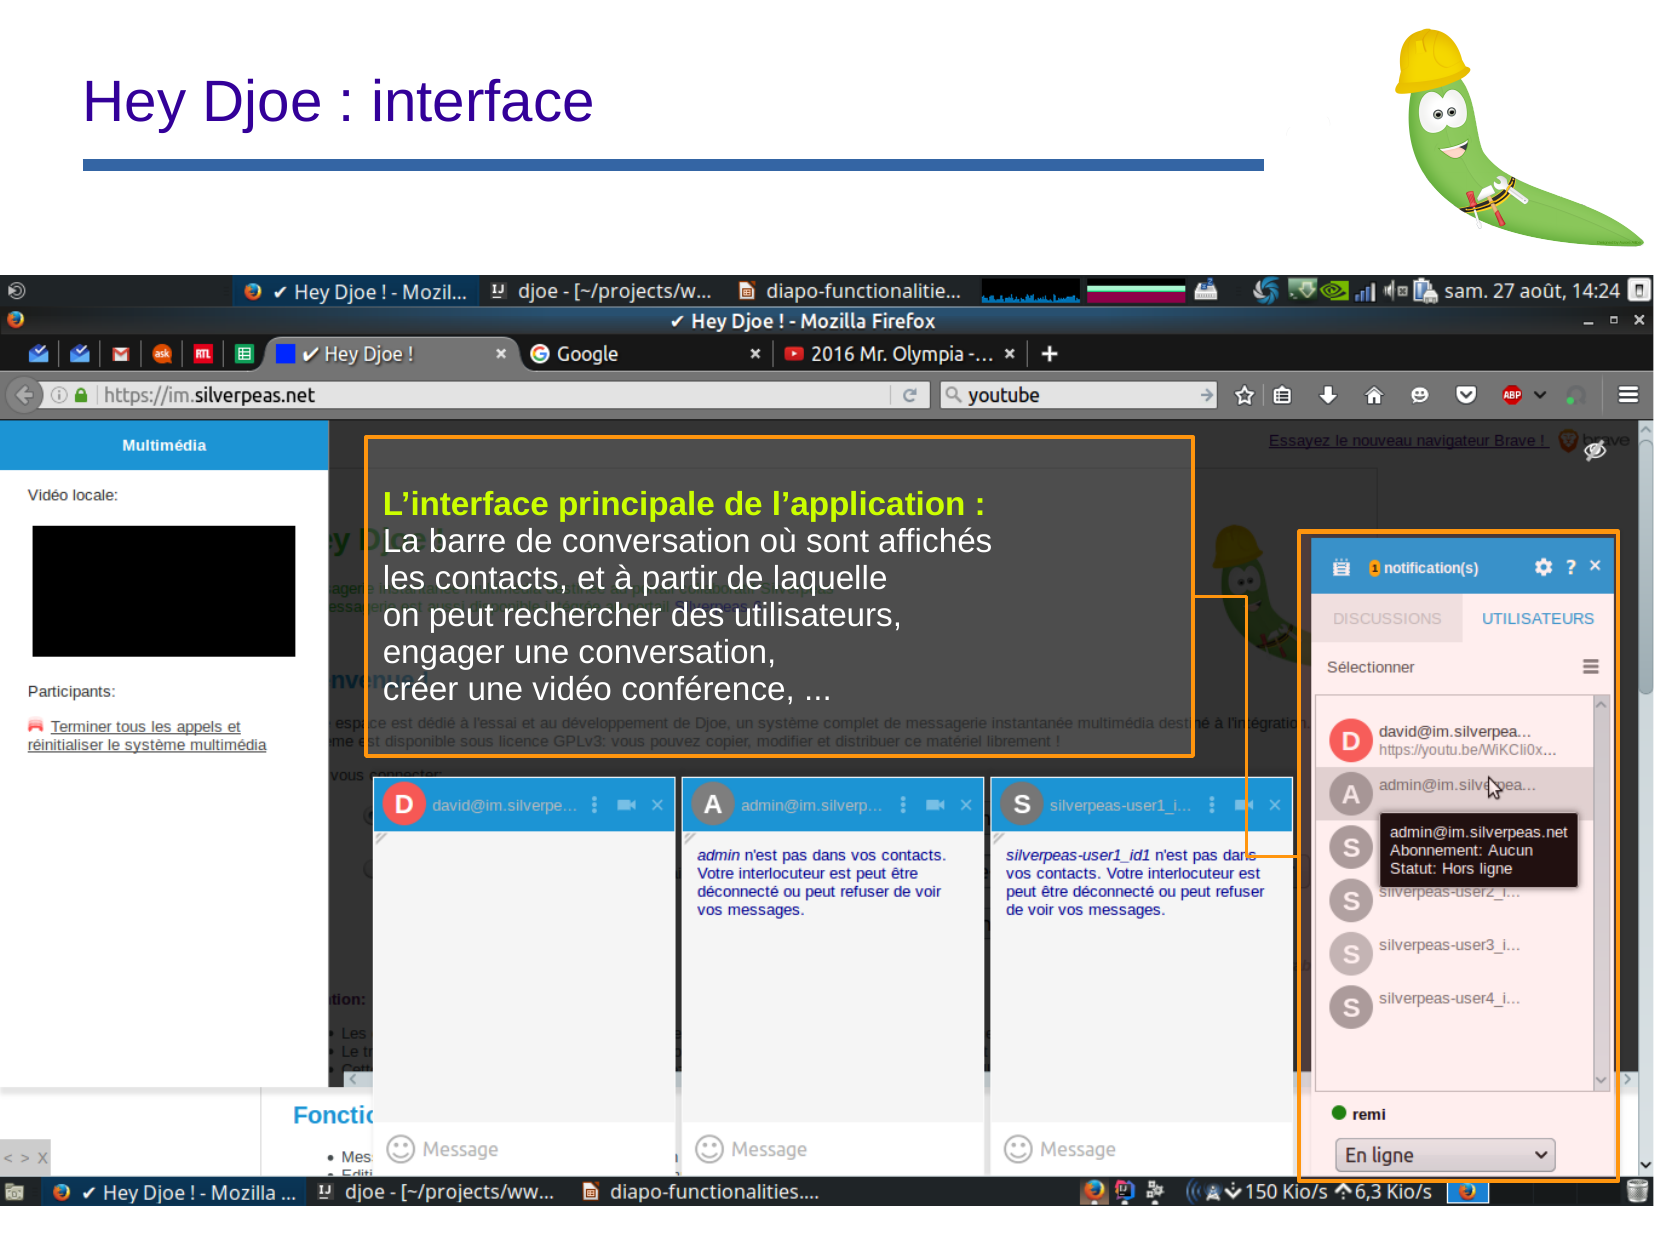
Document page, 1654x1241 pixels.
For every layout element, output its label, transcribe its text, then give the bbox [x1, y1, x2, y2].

picture [0, 275, 1654, 1206]
text_box L’interface principale de l’application : La barre de conversation où sont affichés les contacts, et à partir de laquelle on peut rechercher des utilisateurs, engager une conversation, créer une vidéo conférence, ... [366, 437, 1193, 756]
text_box [1299, 531, 1619, 1182]
title Hey Djoe : interface [82, 49, 1264, 154]
picture [1286, 23, 1647, 248]
